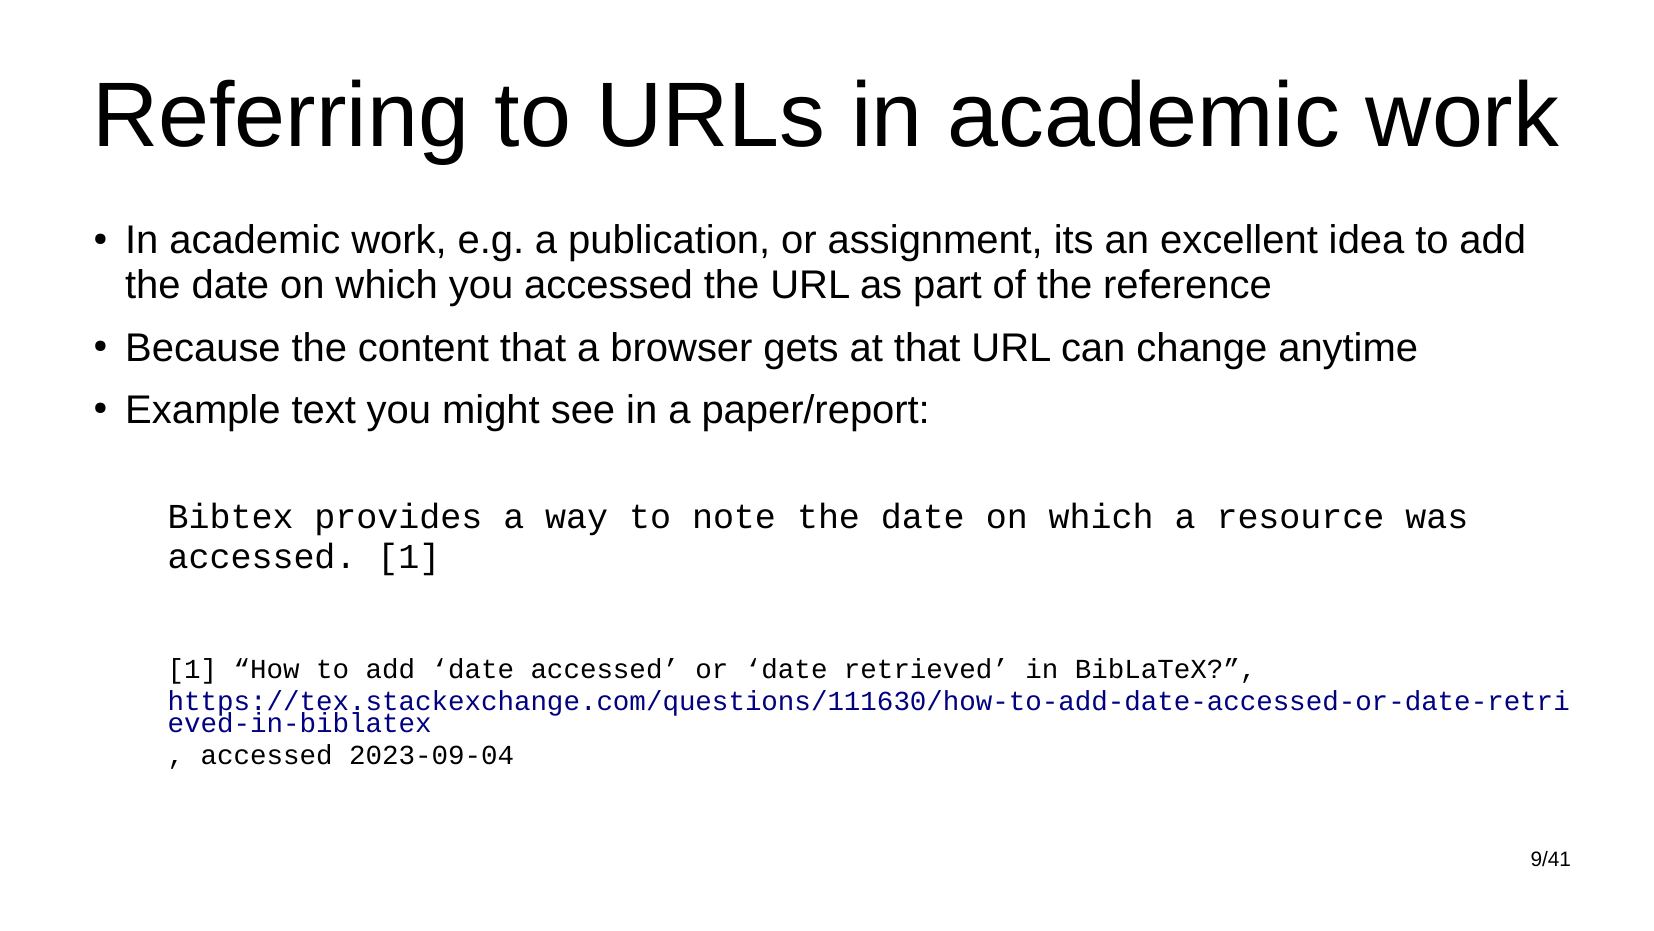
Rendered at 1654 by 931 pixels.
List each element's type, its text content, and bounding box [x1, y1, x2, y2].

list In academic work, e.g. a publication, or assignment, its an excellent idea to add the date on which you accessed the URL as part of the reference Because the content that a browser gets at that URL can change anytime Example text you might see in a paper/report: Bibtex provides a way to note the date on which a resource was accessed. [1] [1] “How to add ‘date accessed’ or ‘date retrieved’ in BibLaTeX?”,https://tex.stackexchange.com/questions/111630/how-to-add-date-accessed-or-date-retrieved-in-biblatex, accessed 2023-09-04 [82, 217, 1571, 758]
title Referring to URLs in academic work [82, 37, 1571, 193]
